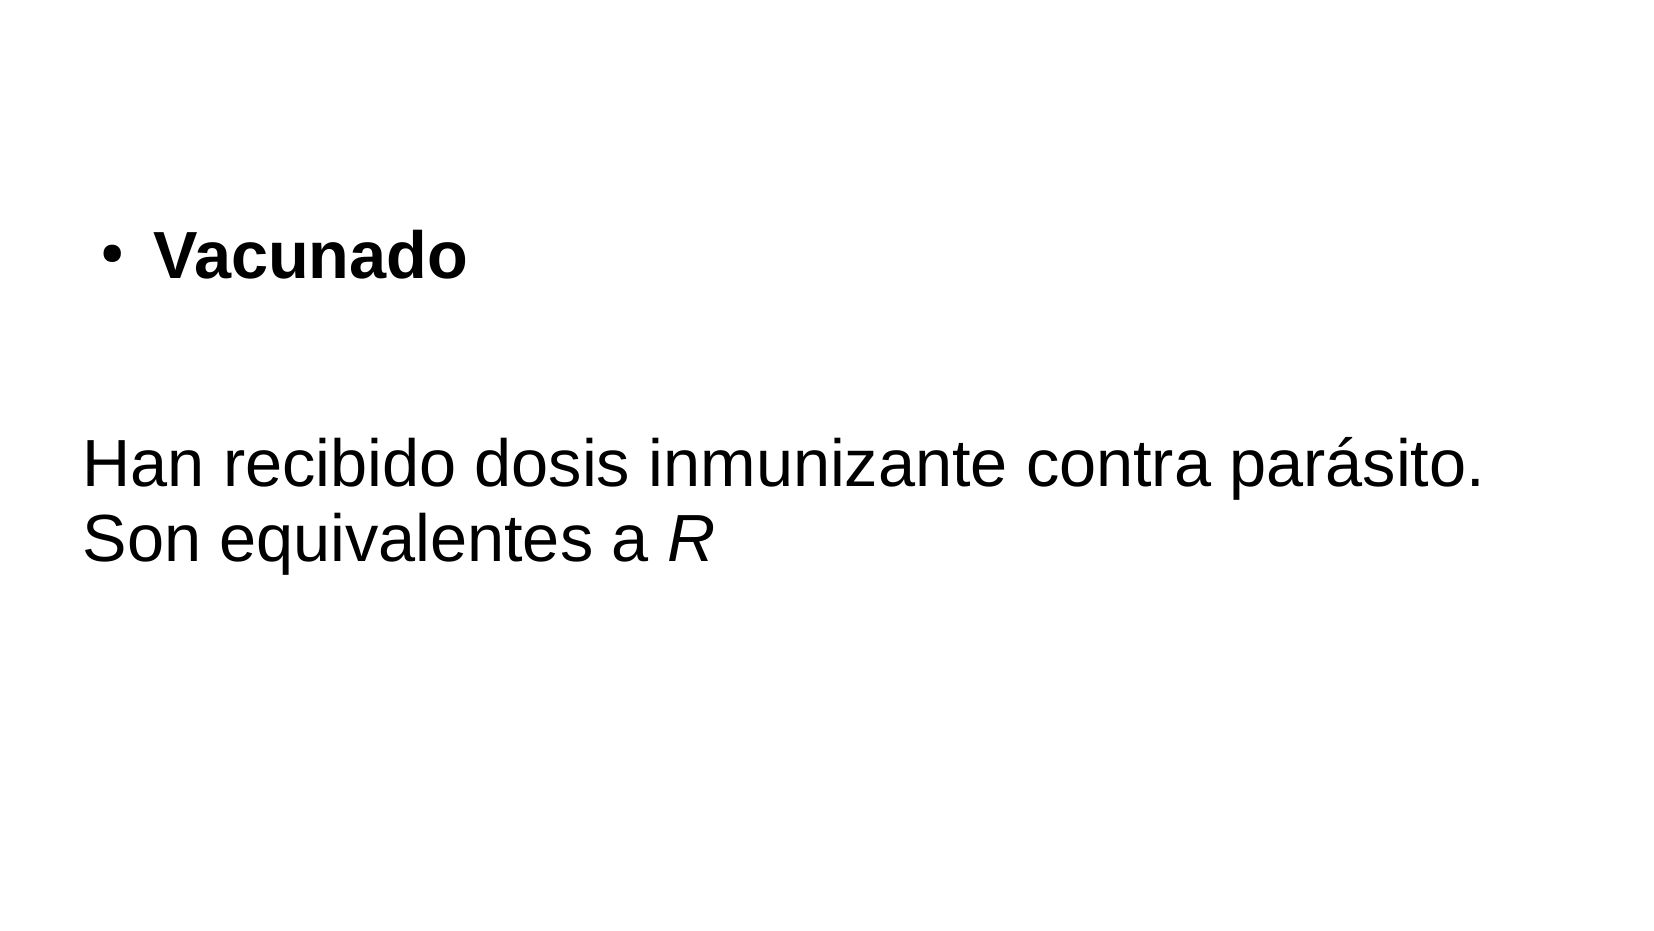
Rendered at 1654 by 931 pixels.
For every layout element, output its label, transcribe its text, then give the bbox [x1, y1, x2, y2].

list Vacunado Han recibido dosis inmunizante contra parásito. Son equivalentes a R [82, 217, 1571, 758]
